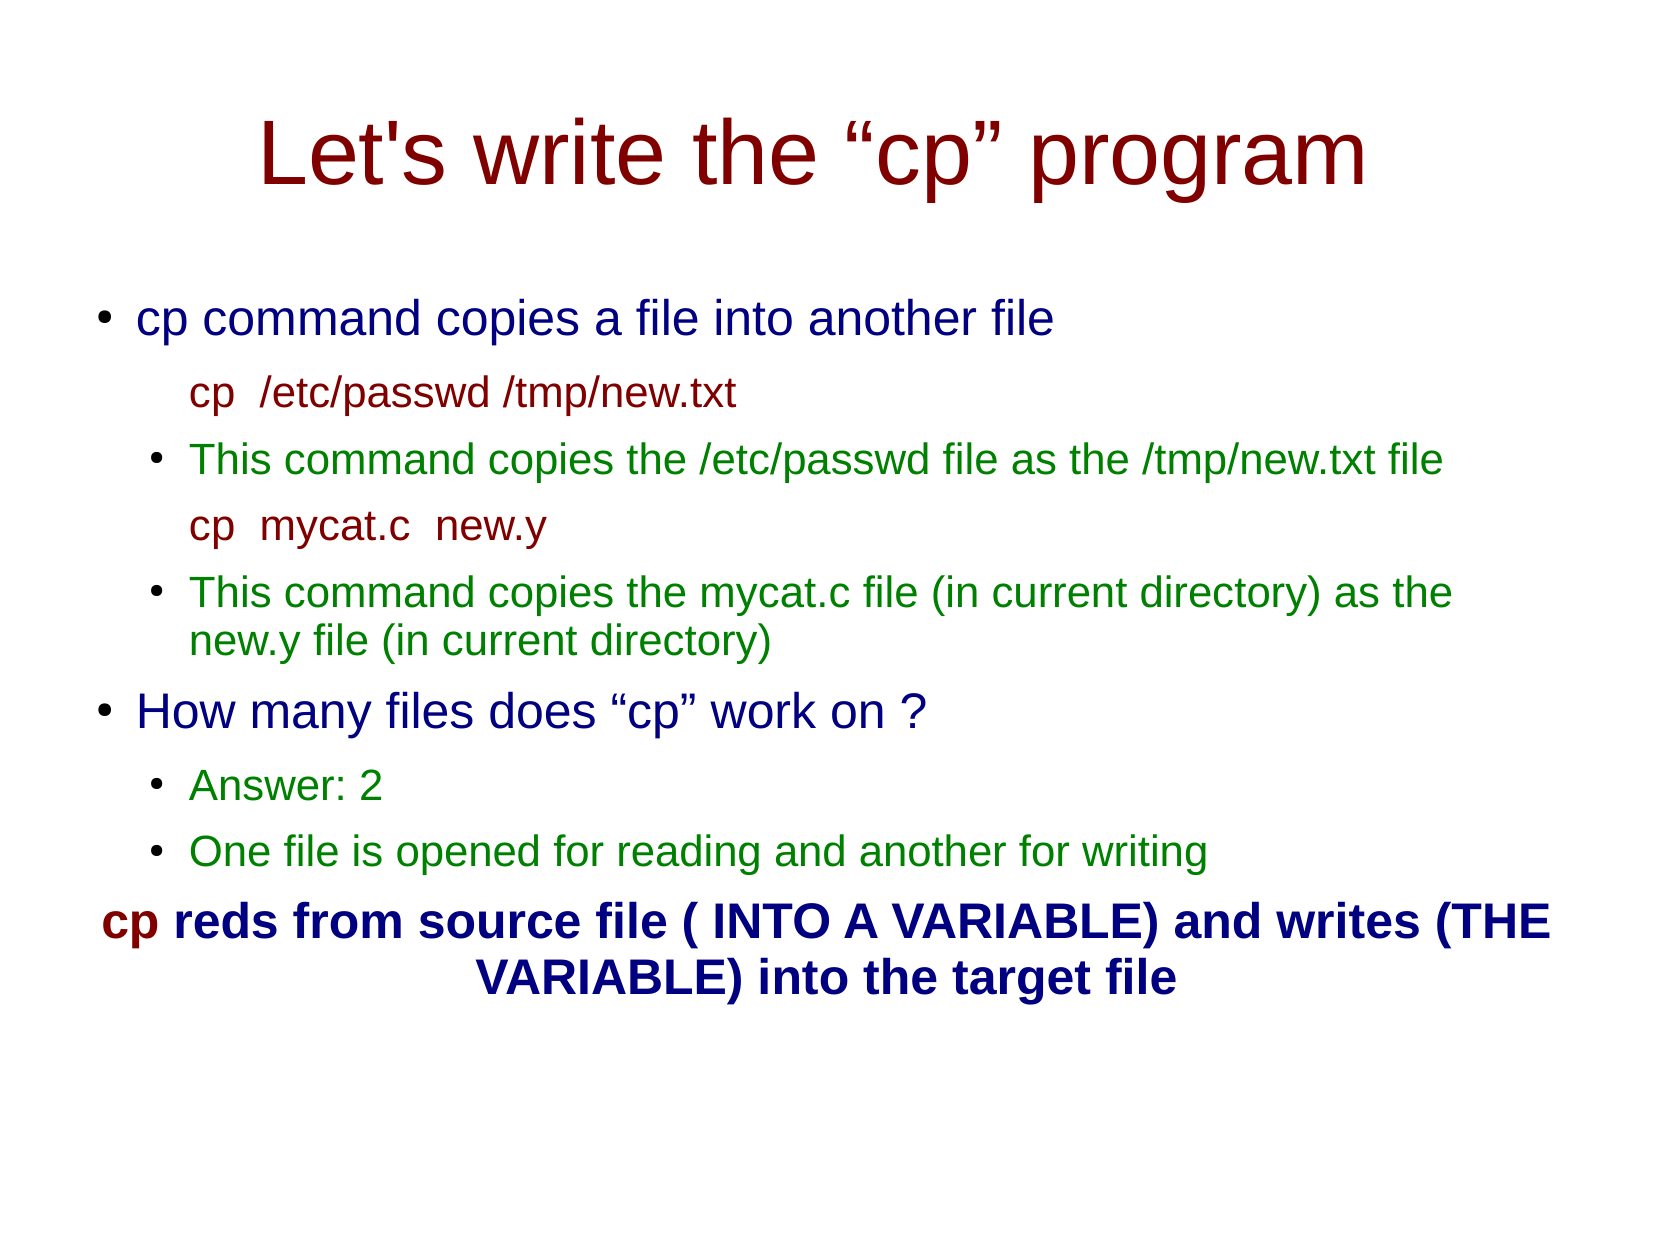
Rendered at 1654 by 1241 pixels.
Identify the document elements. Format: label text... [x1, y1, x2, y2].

list cp command copies a file into another file cp /etc/passwd /tmp/new.txt This command copies the /etc/passwd file as the /tmp/new.txt file cp mycat.c new.y This command copies the mycat.c file (in current directory) as the new.y file (in current directory) How many files does “cp” work on ? Answer: 2 One file is opened for reading and another for writing cp reds from source file ( INTO A VARIABLE) and writes (THE VARIABLE) into the target file [82, 290, 1571, 1010]
title Let's write the “cp” program [82, 49, 1571, 257]
